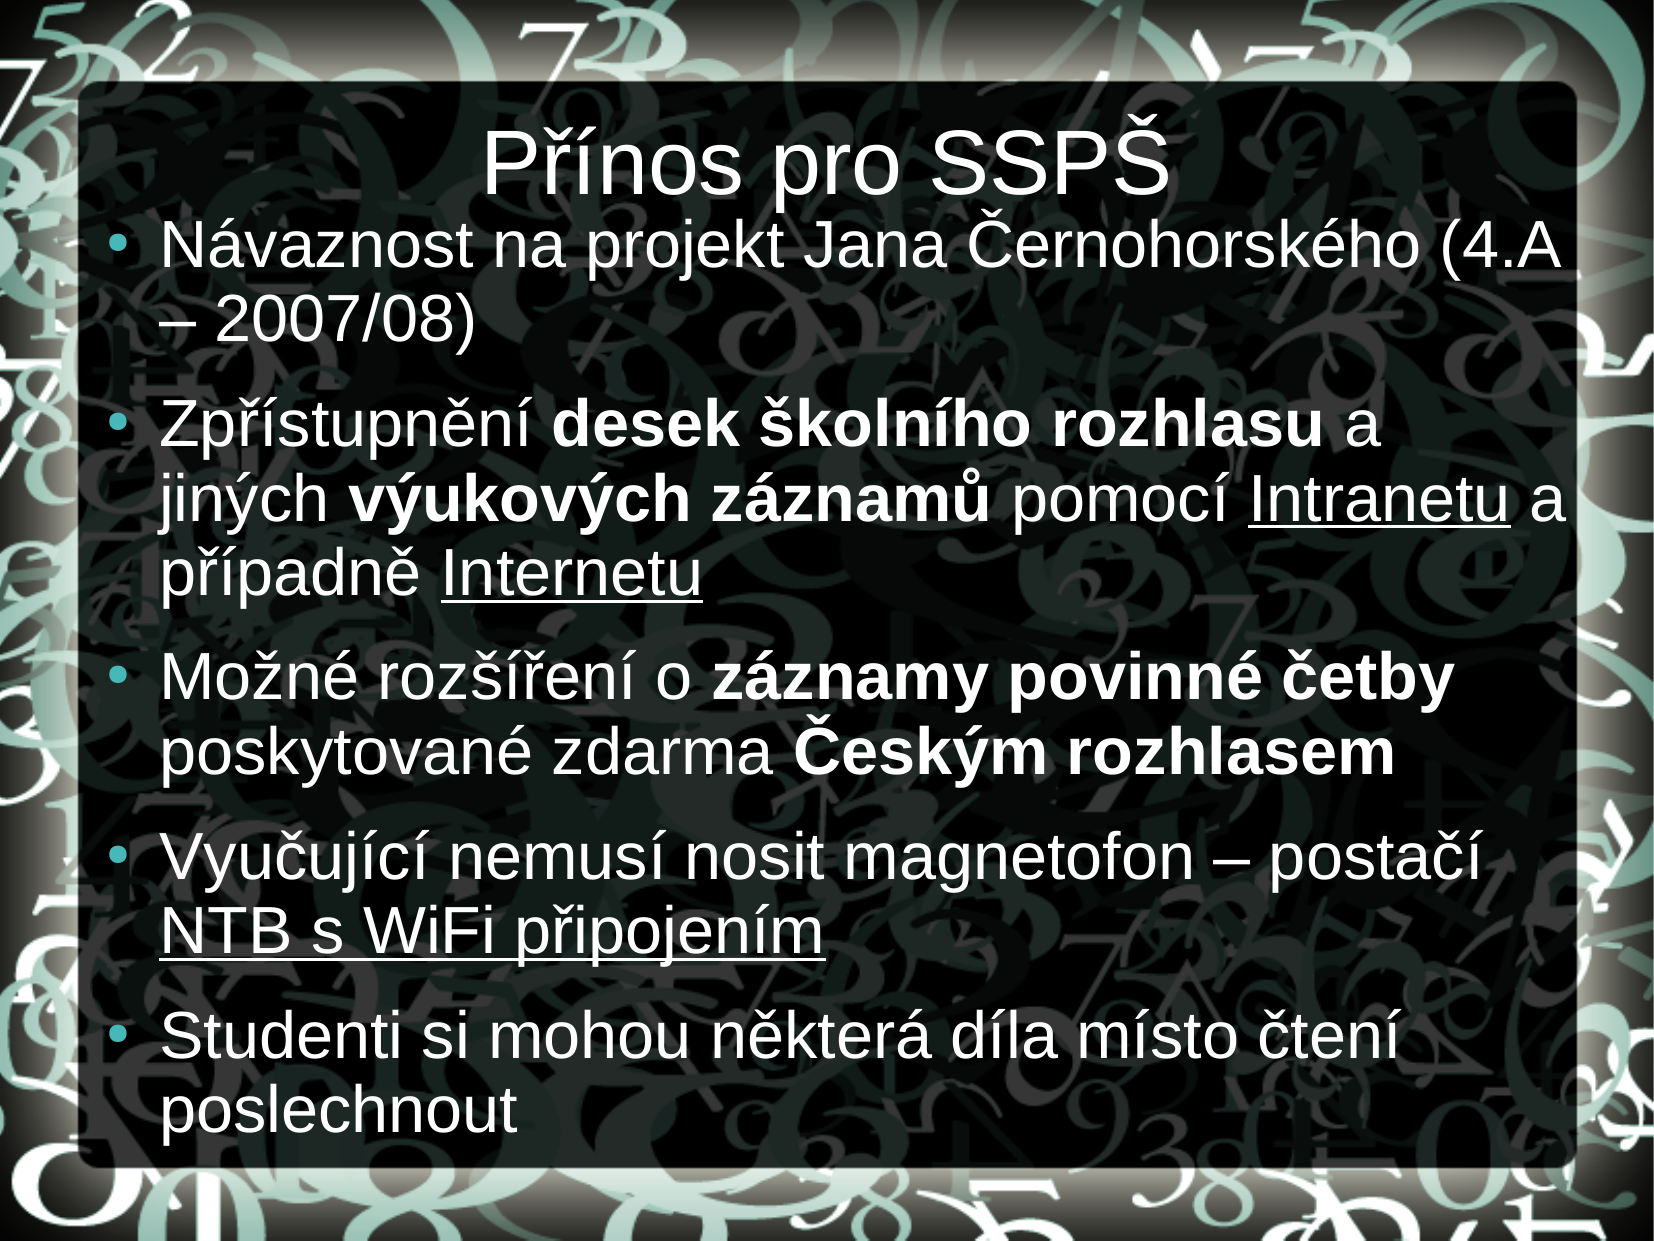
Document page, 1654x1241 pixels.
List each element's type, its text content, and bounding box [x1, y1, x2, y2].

list Návaznost na projekt Jana Černohorského (4.A – 2007/08) Zpřístupnění desek školního rozhlasu a jiných výukových záznamů pomocí Intranetu a případně Internetu Možné rozšíření o záznamy povinné četby poskytované zdarma Českým rozhlasem Vyučující nemusí nosit magnetofon – postačí NTB s WiFi připojením Studenti si mohou některá díla místo čtení poslechnout [88, 206, 1570, 1152]
title Přínos pro SSPŠ [82, 88, 1571, 237]
picture [0, 0, 1654, 1241]
